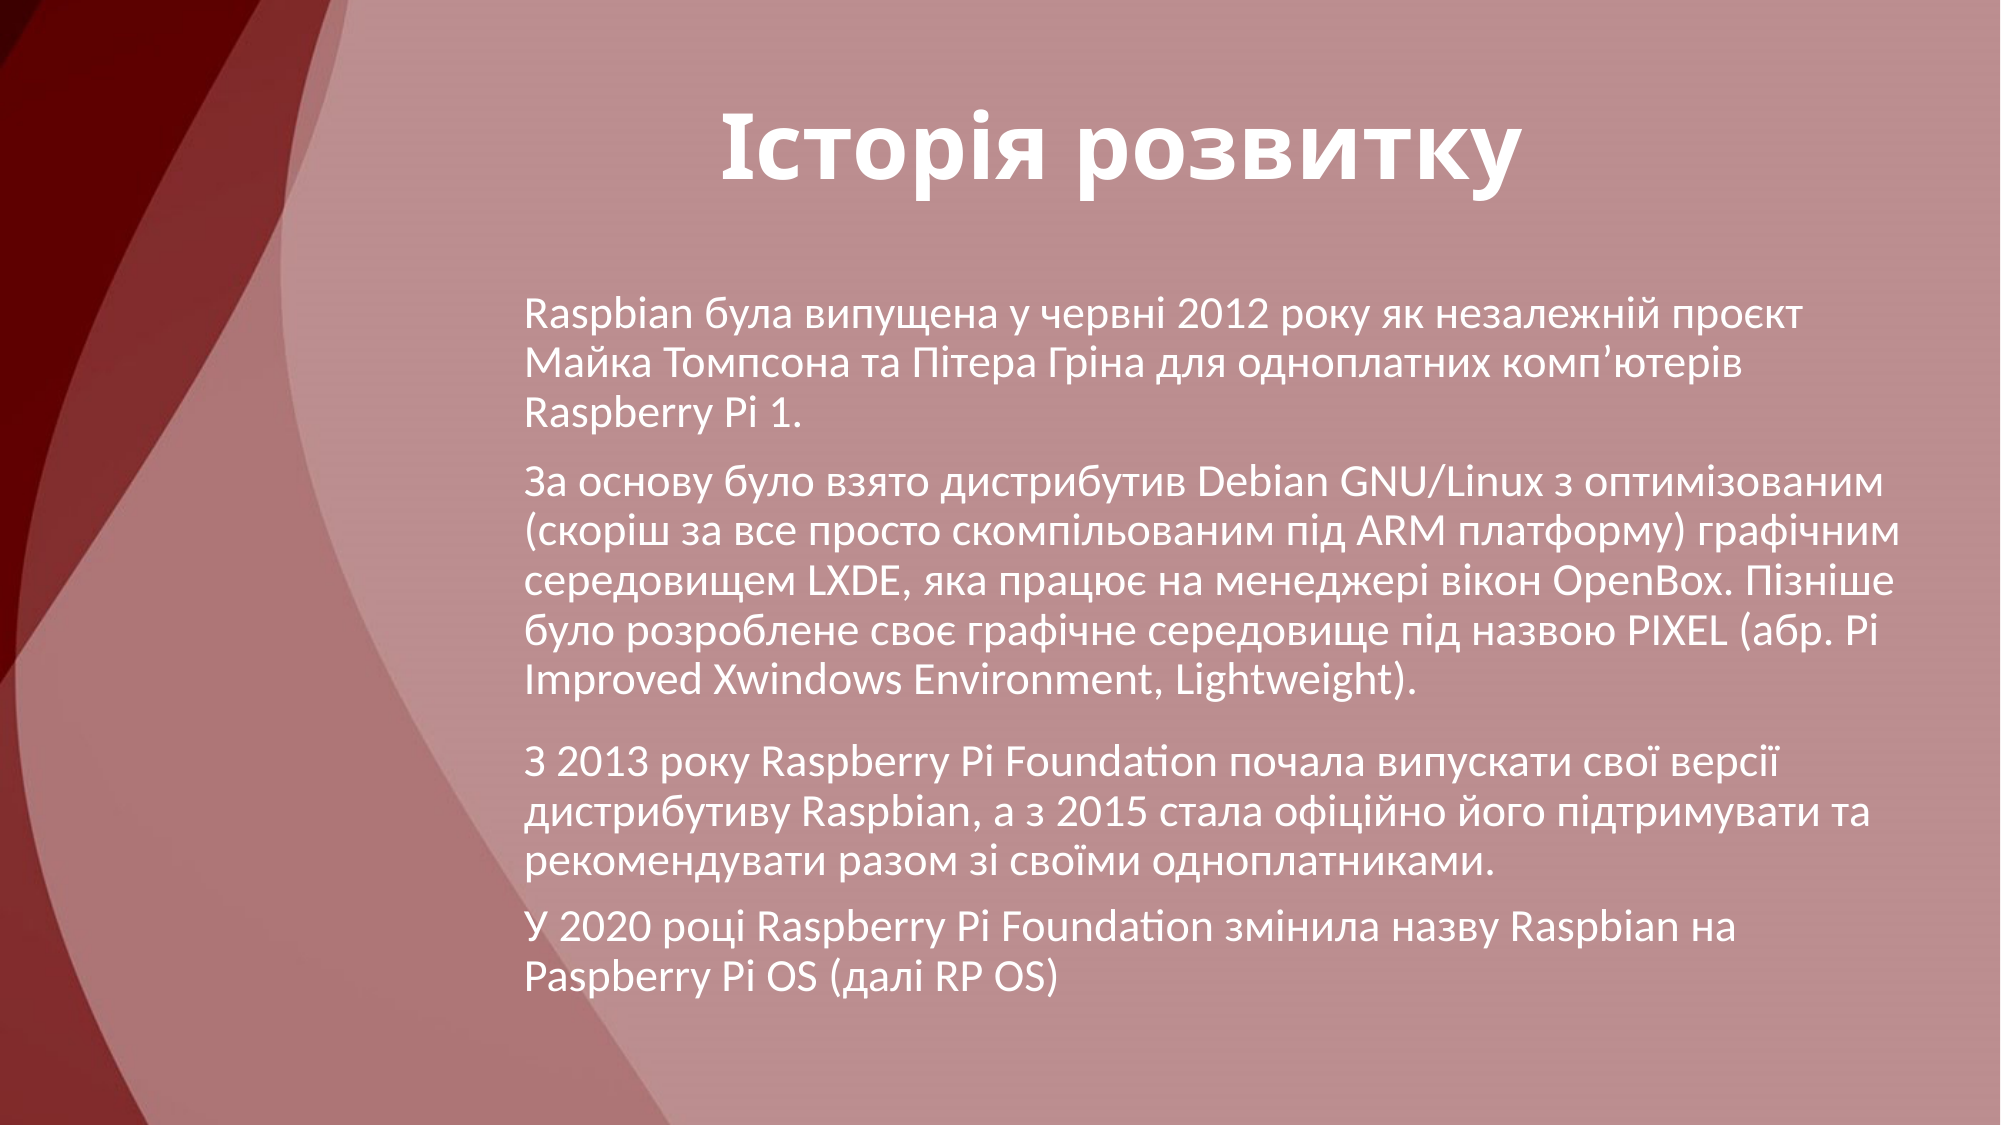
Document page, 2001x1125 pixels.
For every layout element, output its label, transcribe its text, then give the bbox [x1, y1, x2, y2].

picture [0, 0, 2001, 1125]
title Історія розвитку [312, 38, 1931, 261]
list Raspbian була випущена у червні 2012 року як незалежній проєкт Майка Томпсона та Пітера Гріна для одноплатних комп’ютерів Raspberry Pi 1. За основу було взято дистрибутив Debian GNU/Linux з оптимізованим (скоріш за все просто скомпільованим під ARM платформу) графічним середовищем LXDE, яка працює на менеджері вікон OpenBox. Пізніше було розроблене своє графічне середовище під назвою PIXEL (абр. Pi Improved Xwindows Environment, Lightweight). З 2013 року Raspberry Pi Foundation почала випускати свої версії дистрибутиву Raspbian, а з 2015 стала офіційно його підтримувати та рекомендувати разом зі своїми одноплатниками. У 2020 році Raspberry Pi Foundation змінила назву Raspbian на Paspberry Pi OS (далі RP OS) [508, 280, 1931, 1023]
